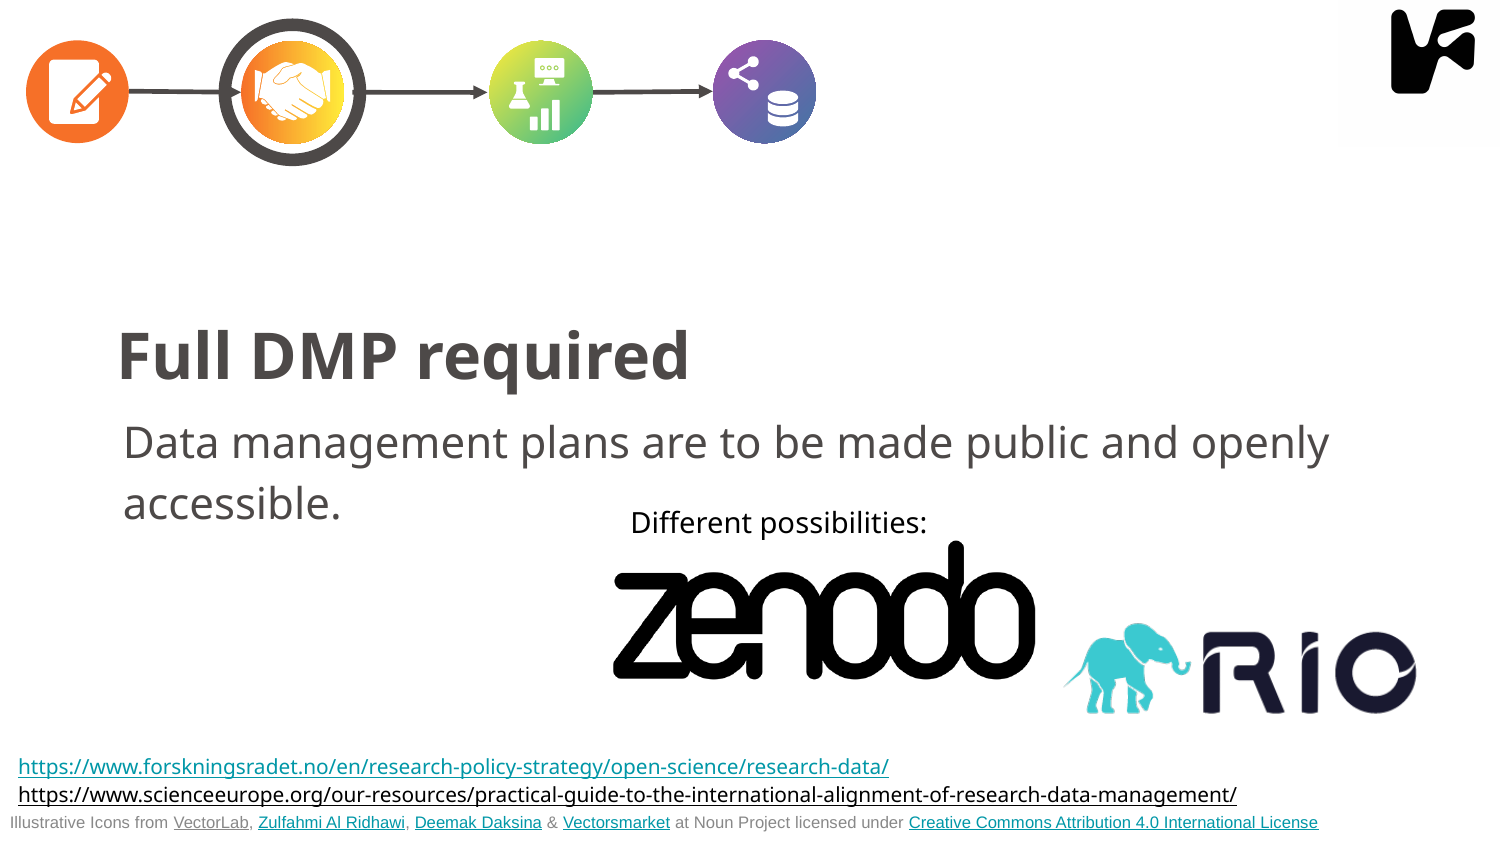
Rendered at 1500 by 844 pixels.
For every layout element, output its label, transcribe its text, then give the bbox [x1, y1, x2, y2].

picture [503, 489, 1472, 738]
text_box [489, 40, 593, 144]
text_box Different possibilities: [615, 489, 1500, 555]
text_box Data management plans are to be made public and openly accessible. [107, 392, 1433, 543]
text_box [241, 40, 344, 144]
picture [1338, 0, 1500, 147]
text_box [26, 40, 129, 144]
text_box Full DMP required [26, 233, 1500, 454]
text_box [713, 40, 816, 144]
text_box https://www.forskningsradet.no/en/research-policy-strategy/open-science/research-data/ https://www.scienceeurope.org/our-resources/practical-guide-to-the-international-alignment-of-research-data-management/ [3, 738, 1480, 844]
